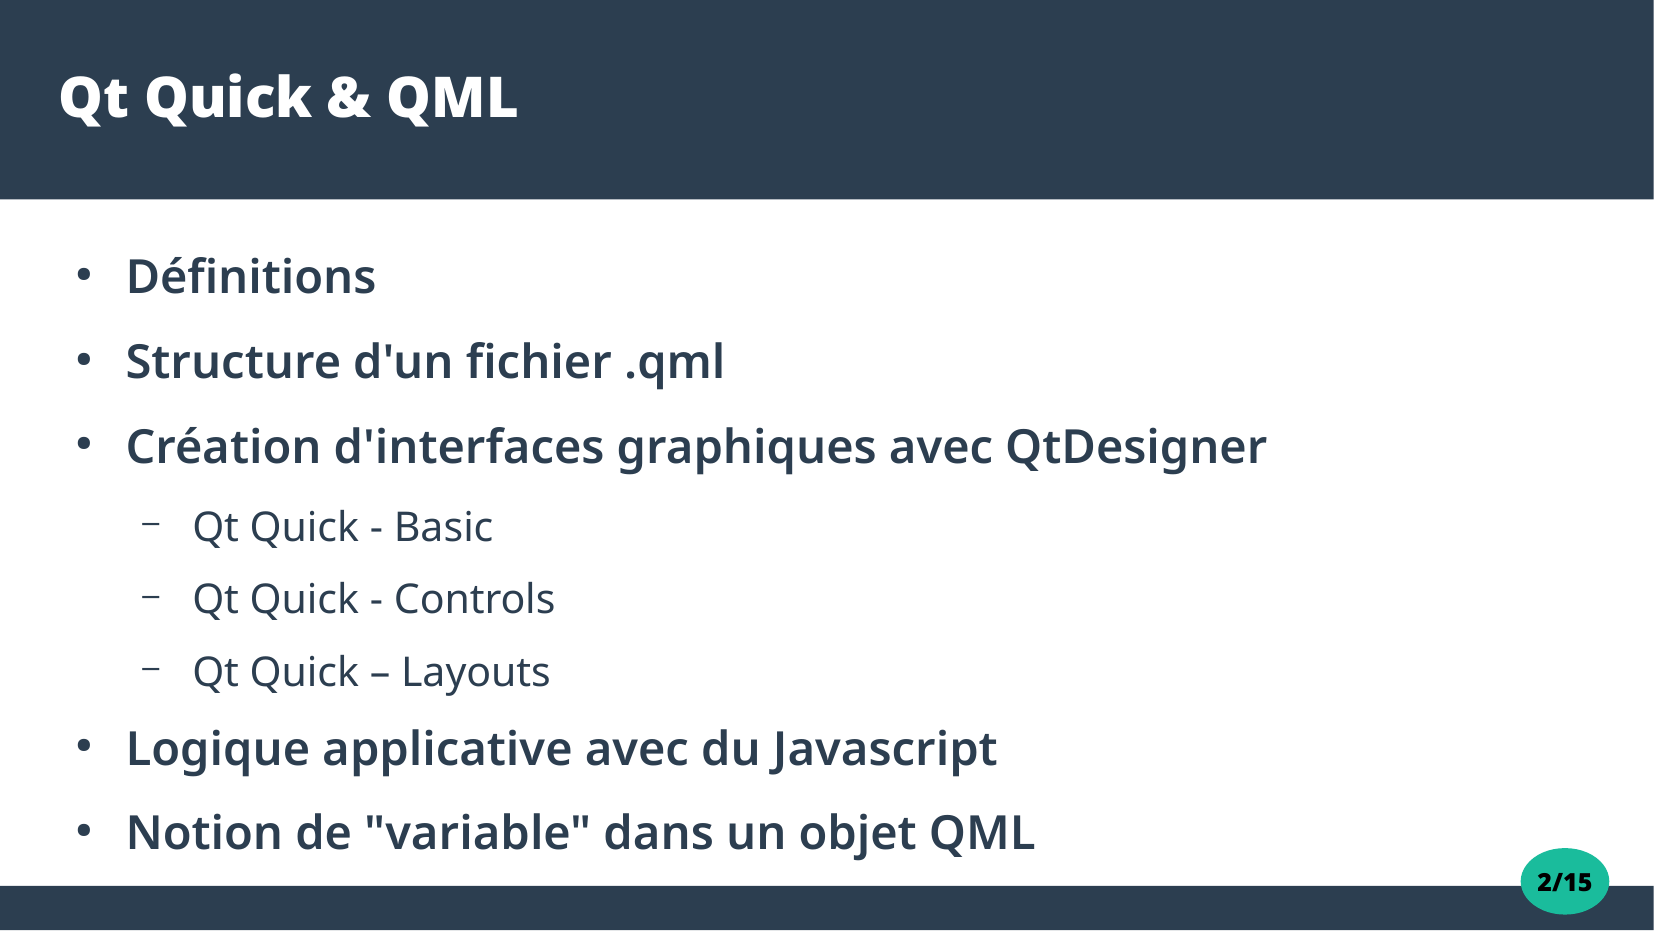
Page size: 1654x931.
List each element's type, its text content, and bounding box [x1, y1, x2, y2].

list Définitions Structure d'un fichier .qml Création d'interfaces graphiques avec QtDesigner Qt Quick - Basic Qt Quick - Controls Qt Quick – Layouts Logique applicative avec du Javascript Notion de "variable" dans un objet QML [59, 243, 1595, 864]
title Qt Quick & QML [59, 37, 1595, 156]
